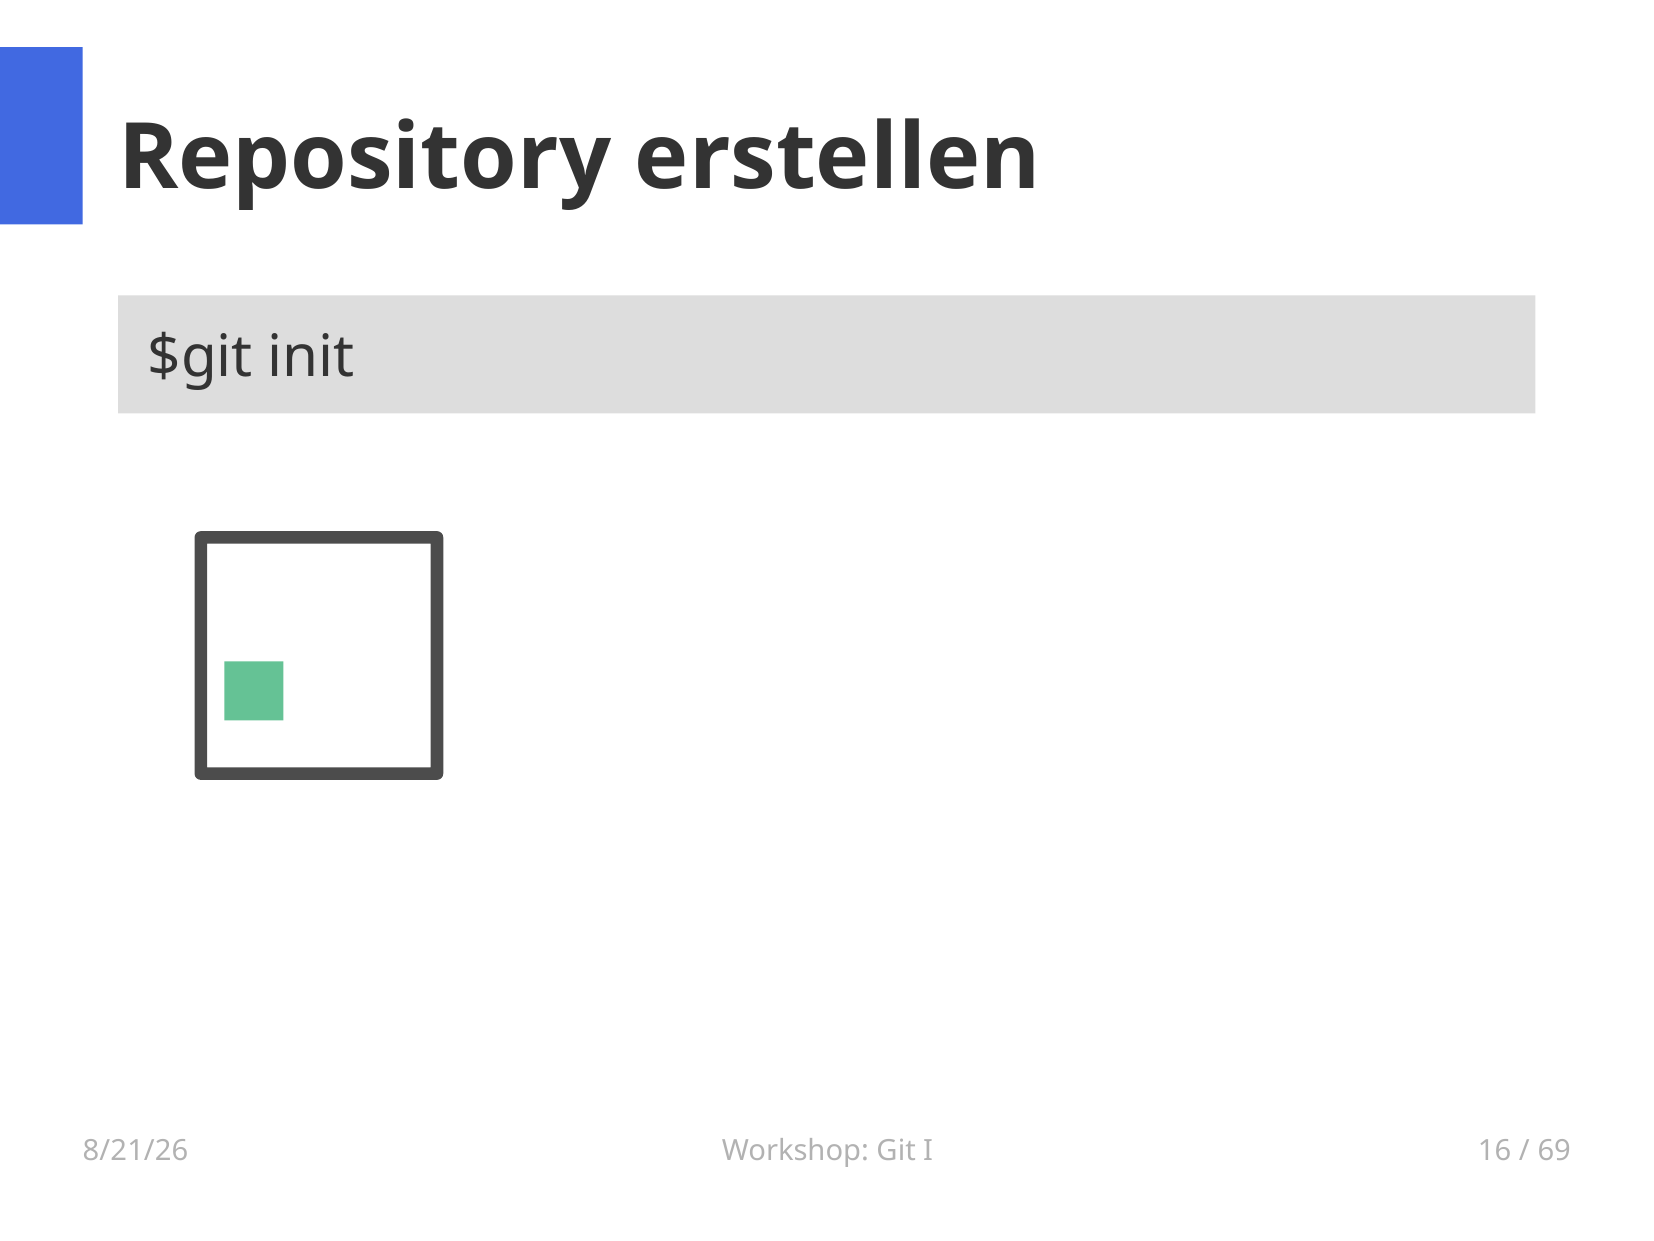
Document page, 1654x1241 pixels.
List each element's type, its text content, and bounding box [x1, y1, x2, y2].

text_box [224, 661, 284, 721]
title Repository erstellen [118, 49, 1571, 257]
list $git init [118, 295, 1536, 414]
